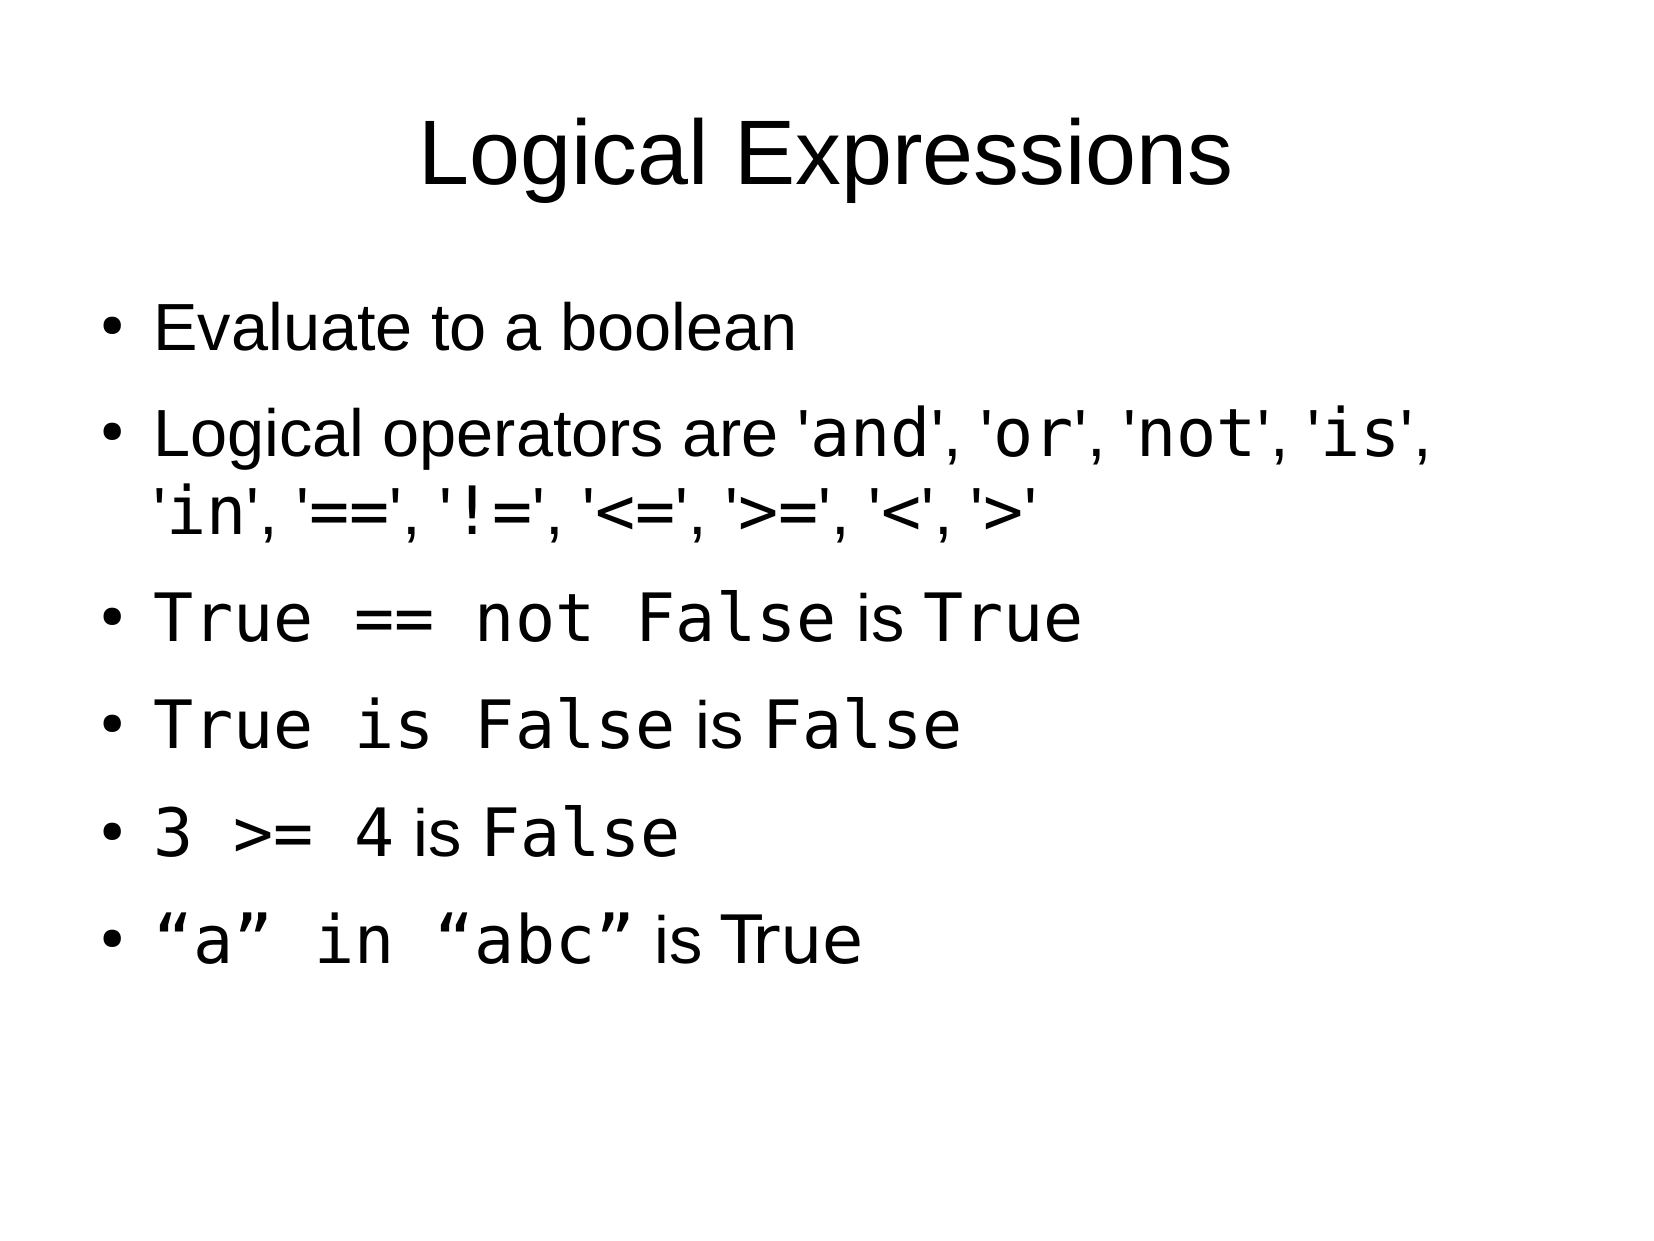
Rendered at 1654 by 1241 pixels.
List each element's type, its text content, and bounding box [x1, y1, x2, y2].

title Logical Expressions [82, 49, 1571, 257]
list Evaluate to a boolean Logical operators are 'and', 'or', 'not', 'is', 'in', '==', '!=', '<=', '>=', '<', '>' True == not False is True True is False is False 3 >= 4 is False “a” in “abc” is True [82, 290, 1571, 1109]
